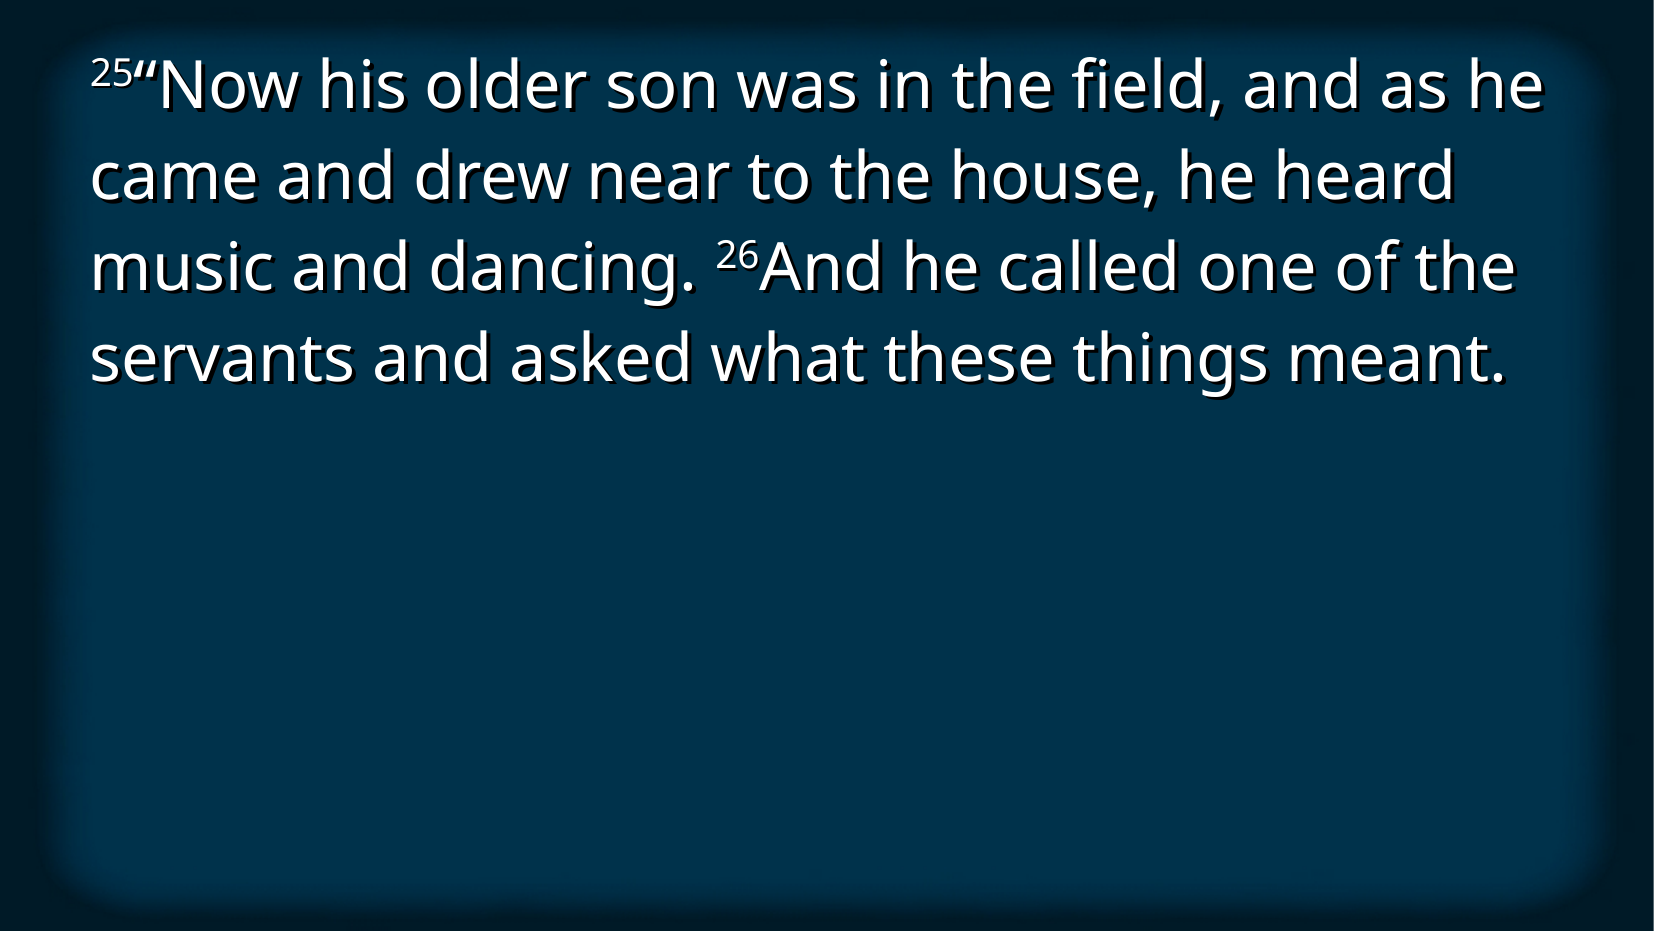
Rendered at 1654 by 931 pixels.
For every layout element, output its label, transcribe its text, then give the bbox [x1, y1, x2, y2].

picture [0, 0, 1654, 931]
text_box 25“Now his older son was in the field, and as he came and drew near to the house, he heard music and dancing. 26And he called one of the servants and asked what these things meant. [75, 30, 1576, 400]
